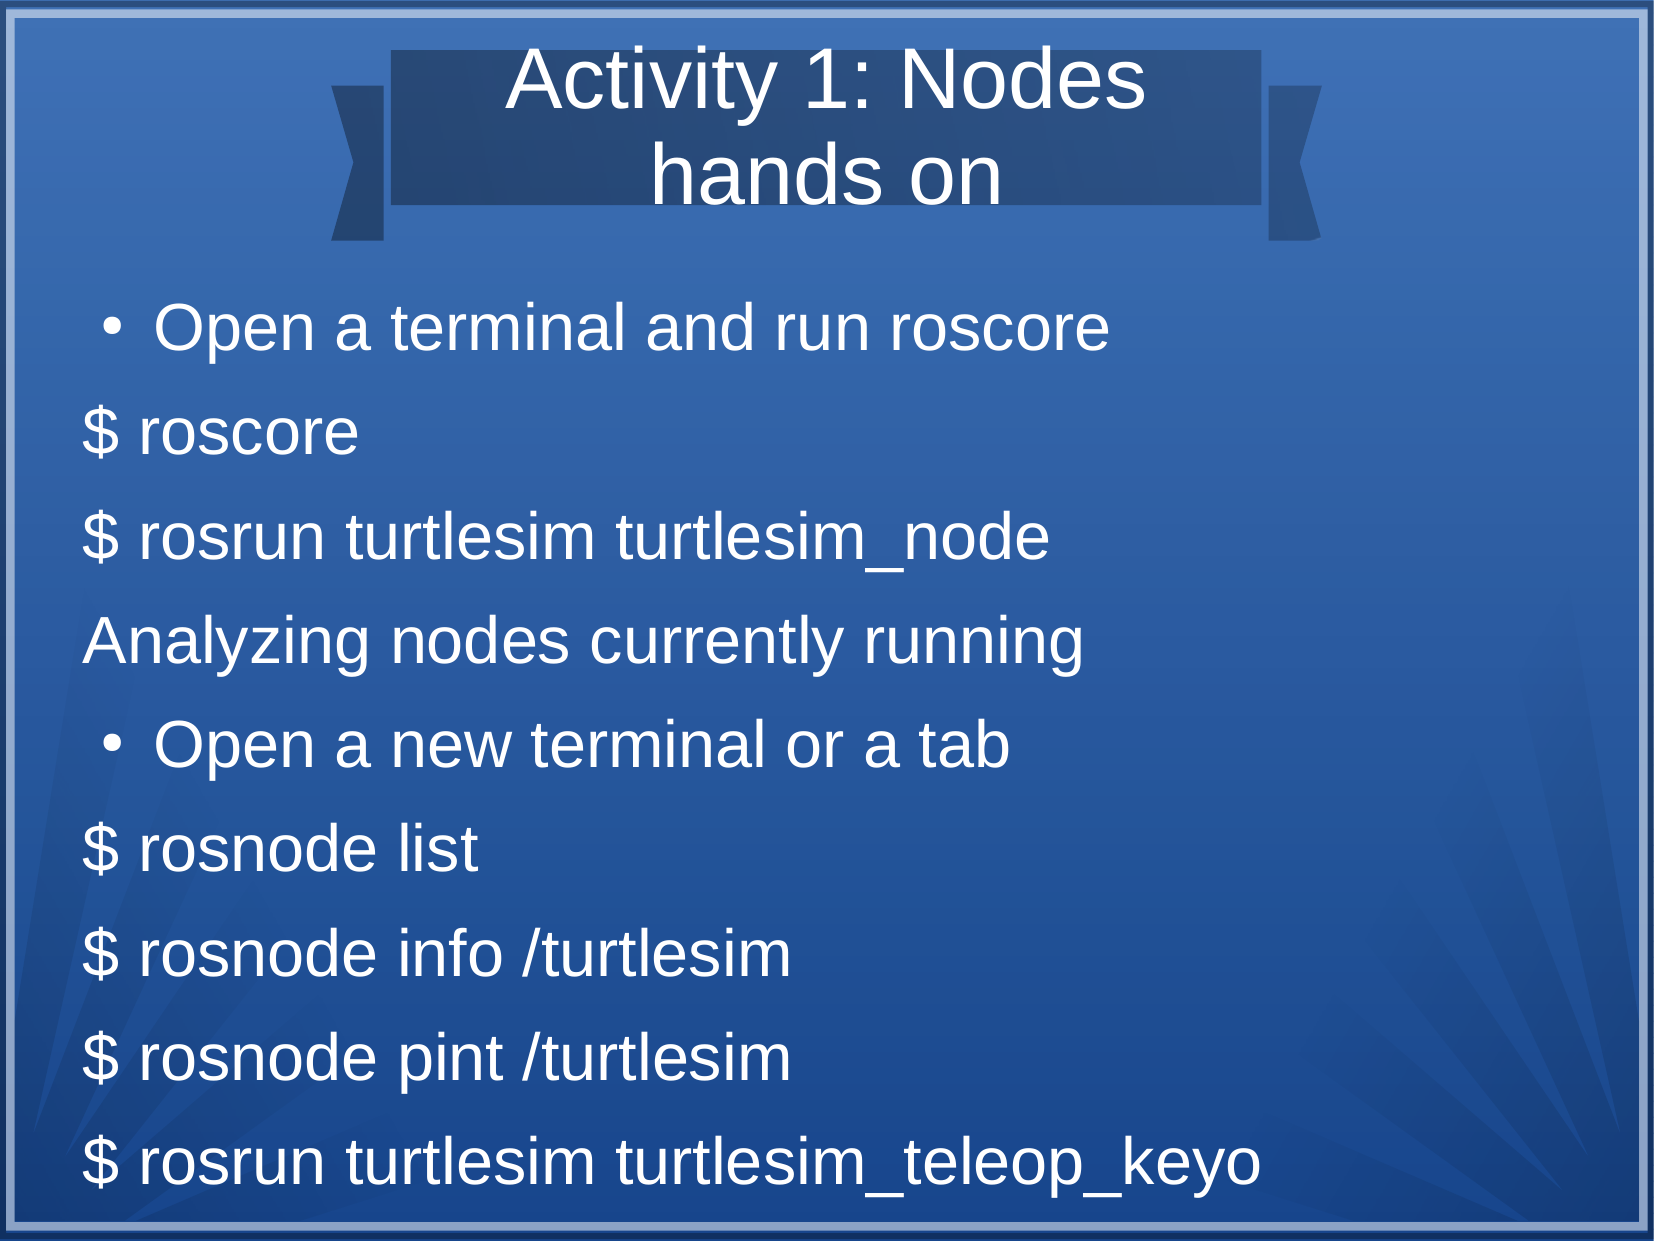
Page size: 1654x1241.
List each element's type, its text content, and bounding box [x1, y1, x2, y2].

title Activity 1: Nodes hands on [389, 30, 1264, 224]
list Open a terminal and run roscore $ roscore $ rosrun turtlesim turtlesim_node Analyzing nodes currently running Open a new terminal or a tab $ rosnode list $ rosnode info /turtlesim $ rosnode pint /turtlesim $ rosrun turtlesim turtlesim_teleop_keyo [82, 290, 1538, 1241]
